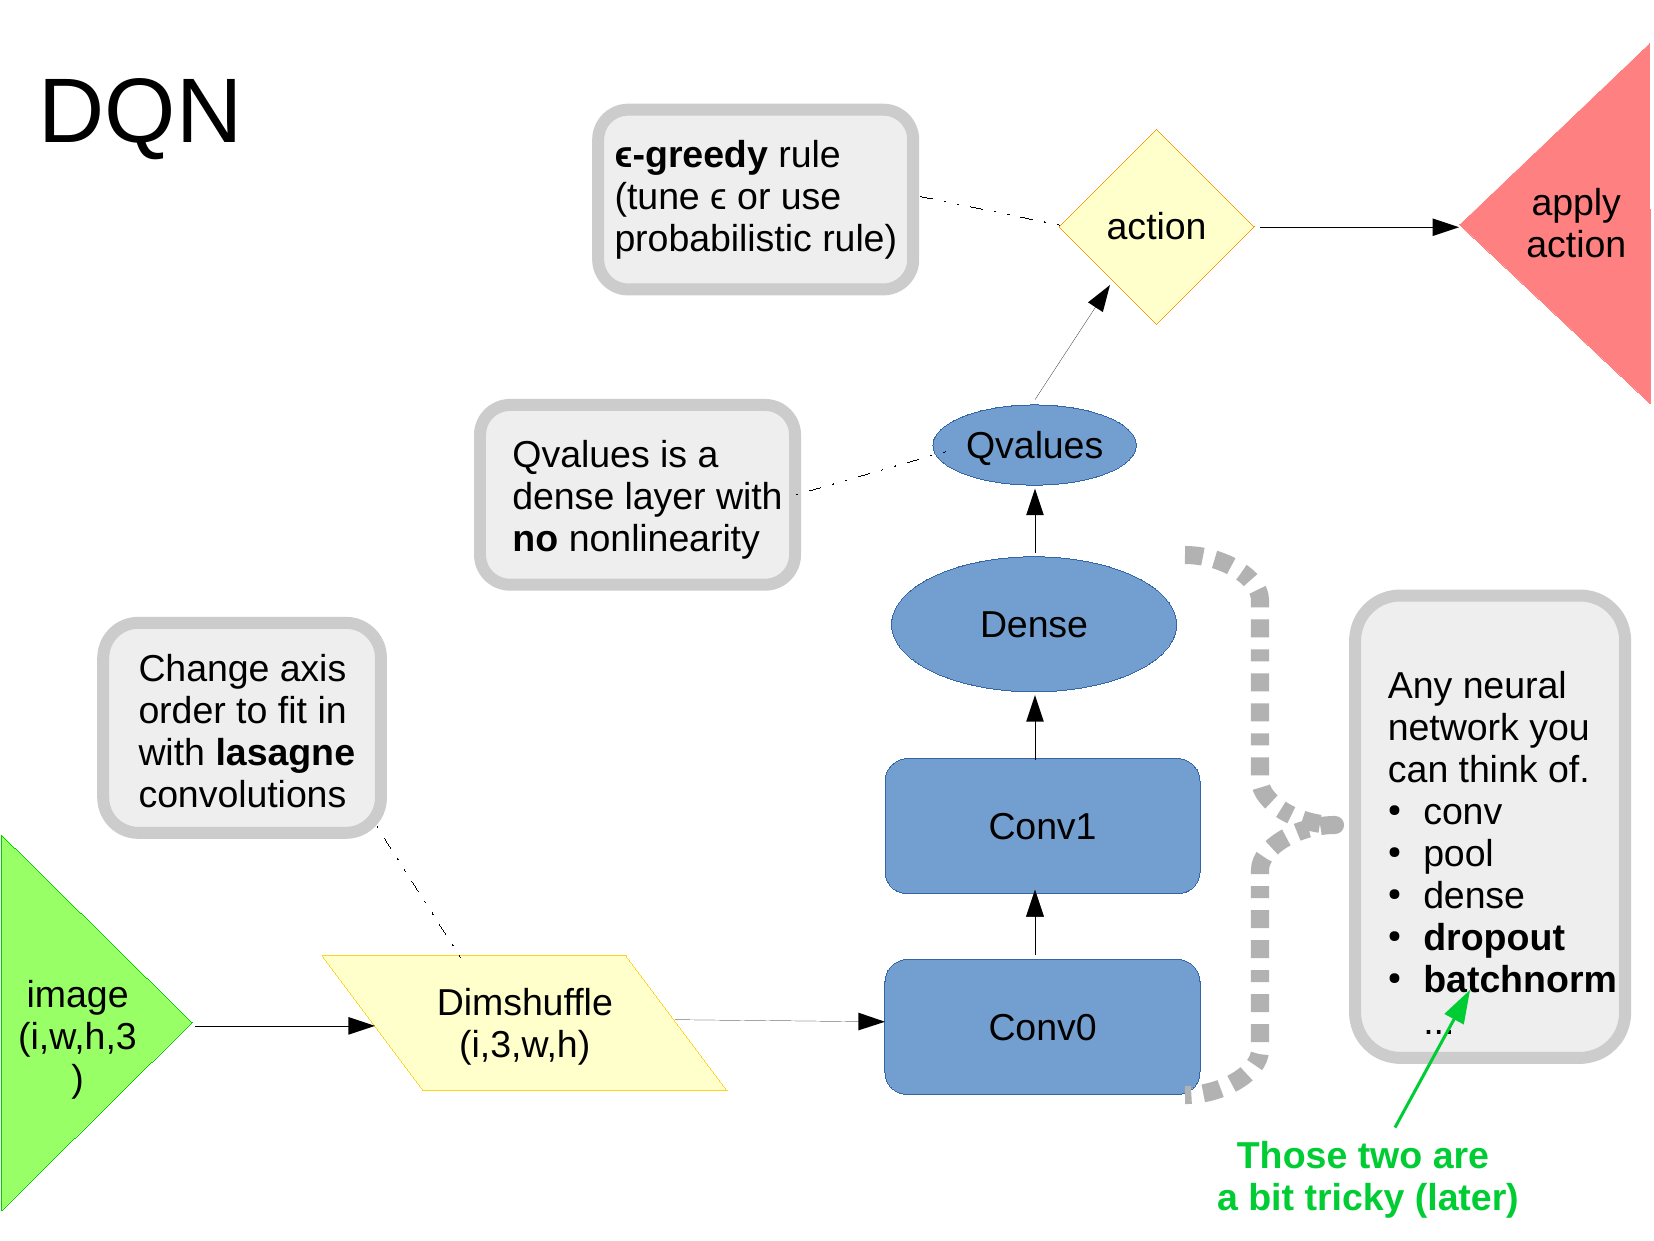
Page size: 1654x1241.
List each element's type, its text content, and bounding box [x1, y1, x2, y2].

text_box DQN [15, 42, 267, 286]
text_box action [1059, 129, 1255, 325]
text_box Any neural network you can think of. conv pool dense dropout batchnorm ... [1373, 657, 1654, 1051]
text_box Conv1 [885, 758, 1201, 894]
text_box Qvalues [932, 404, 1137, 486]
text_box [167, 997, 193, 1048]
text_box [1436, 1051, 1604, 1058]
text_box [1522, 43, 1650, 165]
text_box Dimshuffle (i,3,w,h) [322, 955, 728, 1091]
text_box [103, 622, 381, 833]
text_box Qvalues is a dense layer with no nonlinearity [497, 426, 813, 568]
text_box [480, 404, 794, 585]
text_box ϵ-greedy rule (tune ϵ or use probabilistic rule) [590, 117, 934, 277]
text_box Conv0 [884, 959, 1201, 1095]
text_box Change axis order to fit in with lasagne convolutions [123, 640, 376, 824]
text_box [608, 109, 903, 117]
text_box [1376, 1051, 1434, 1058]
text_box image (i,w,h,3) [0, 957, 167, 1075]
text_box apply action [1457, 165, 1654, 282]
text_box [1, 835, 126, 957]
text_box [603, 277, 908, 290]
text_box [1520, 282, 1651, 404]
text_box Dense [891, 556, 1177, 692]
text_box Those two are a bit tricky (later) [1202, 1127, 1535, 1241]
text_box [1355, 595, 1626, 1049]
text_box [1, 1075, 139, 1211]
